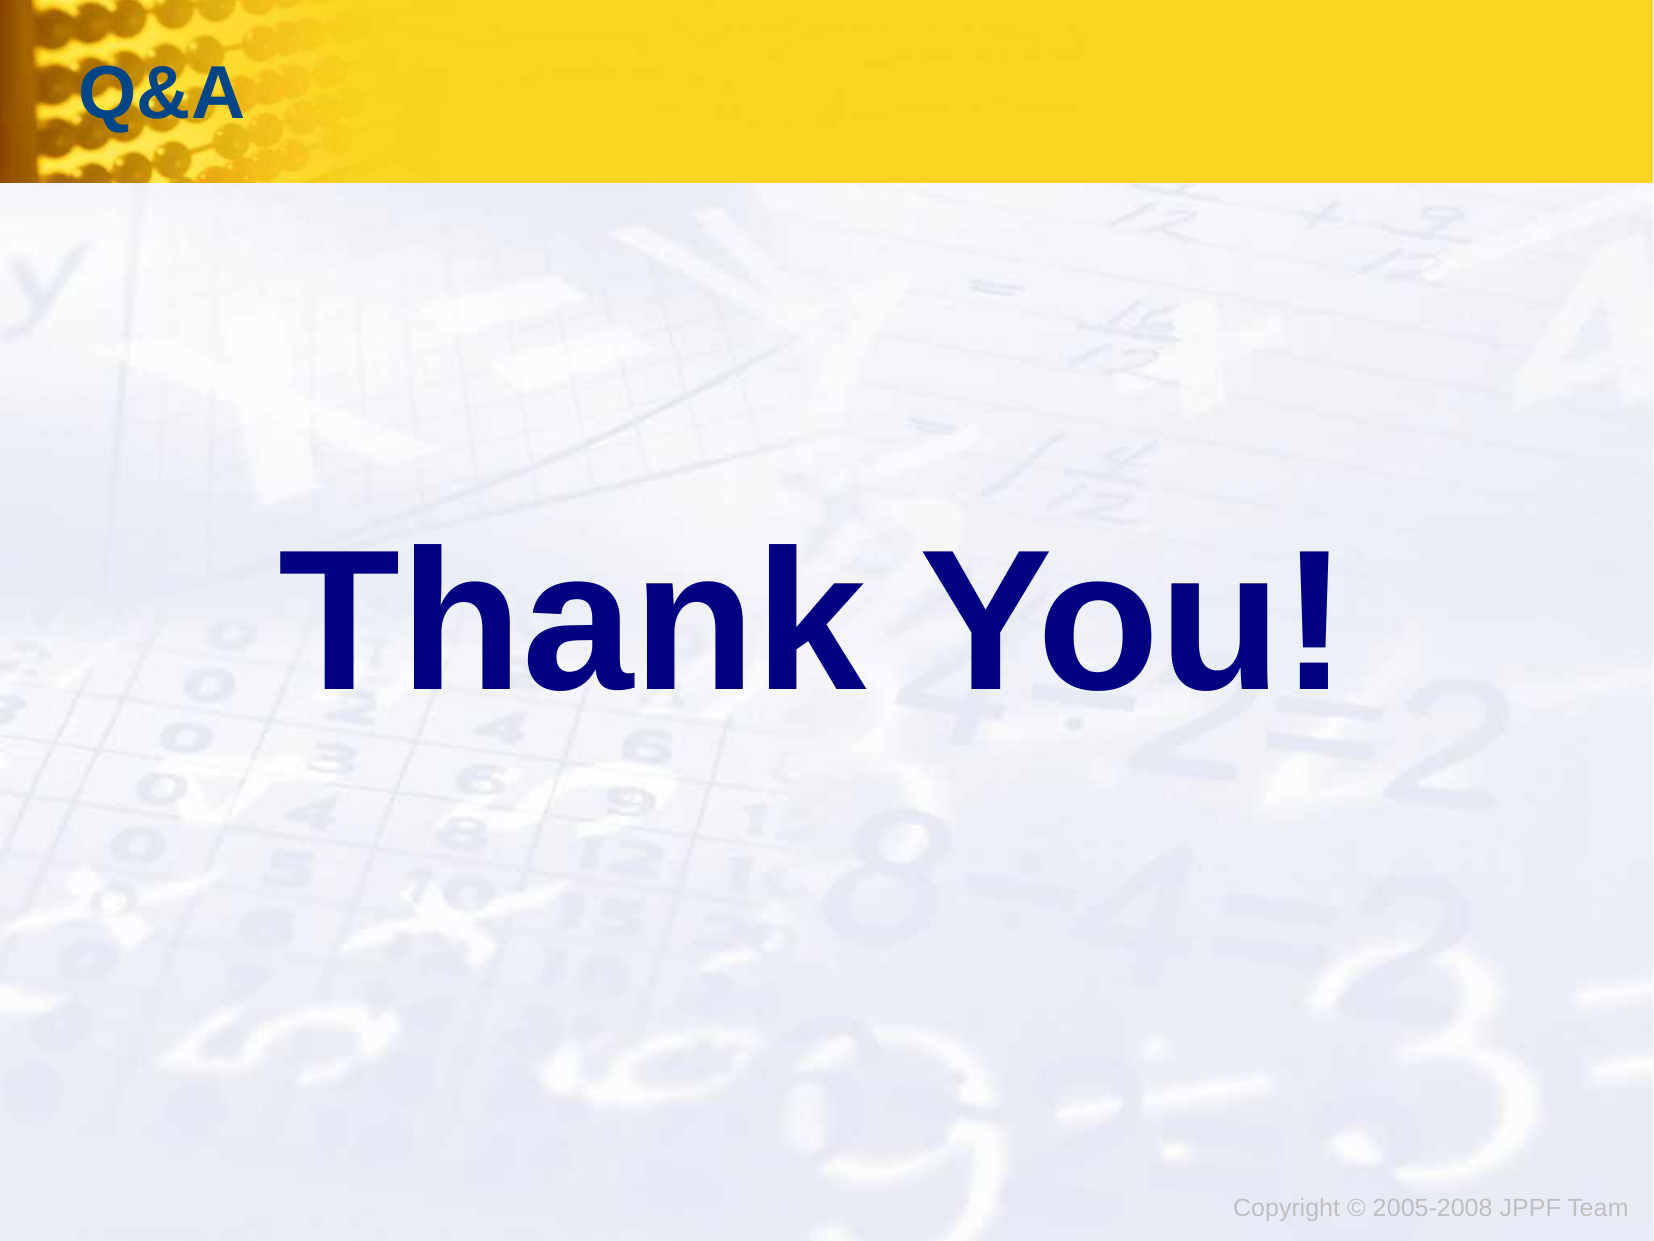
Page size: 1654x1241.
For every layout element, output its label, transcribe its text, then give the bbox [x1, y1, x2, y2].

picture [0, 0, 1654, 1241]
title Q&A [78, 25, 1567, 161]
text_box Thank You! [263, 501, 1389, 740]
